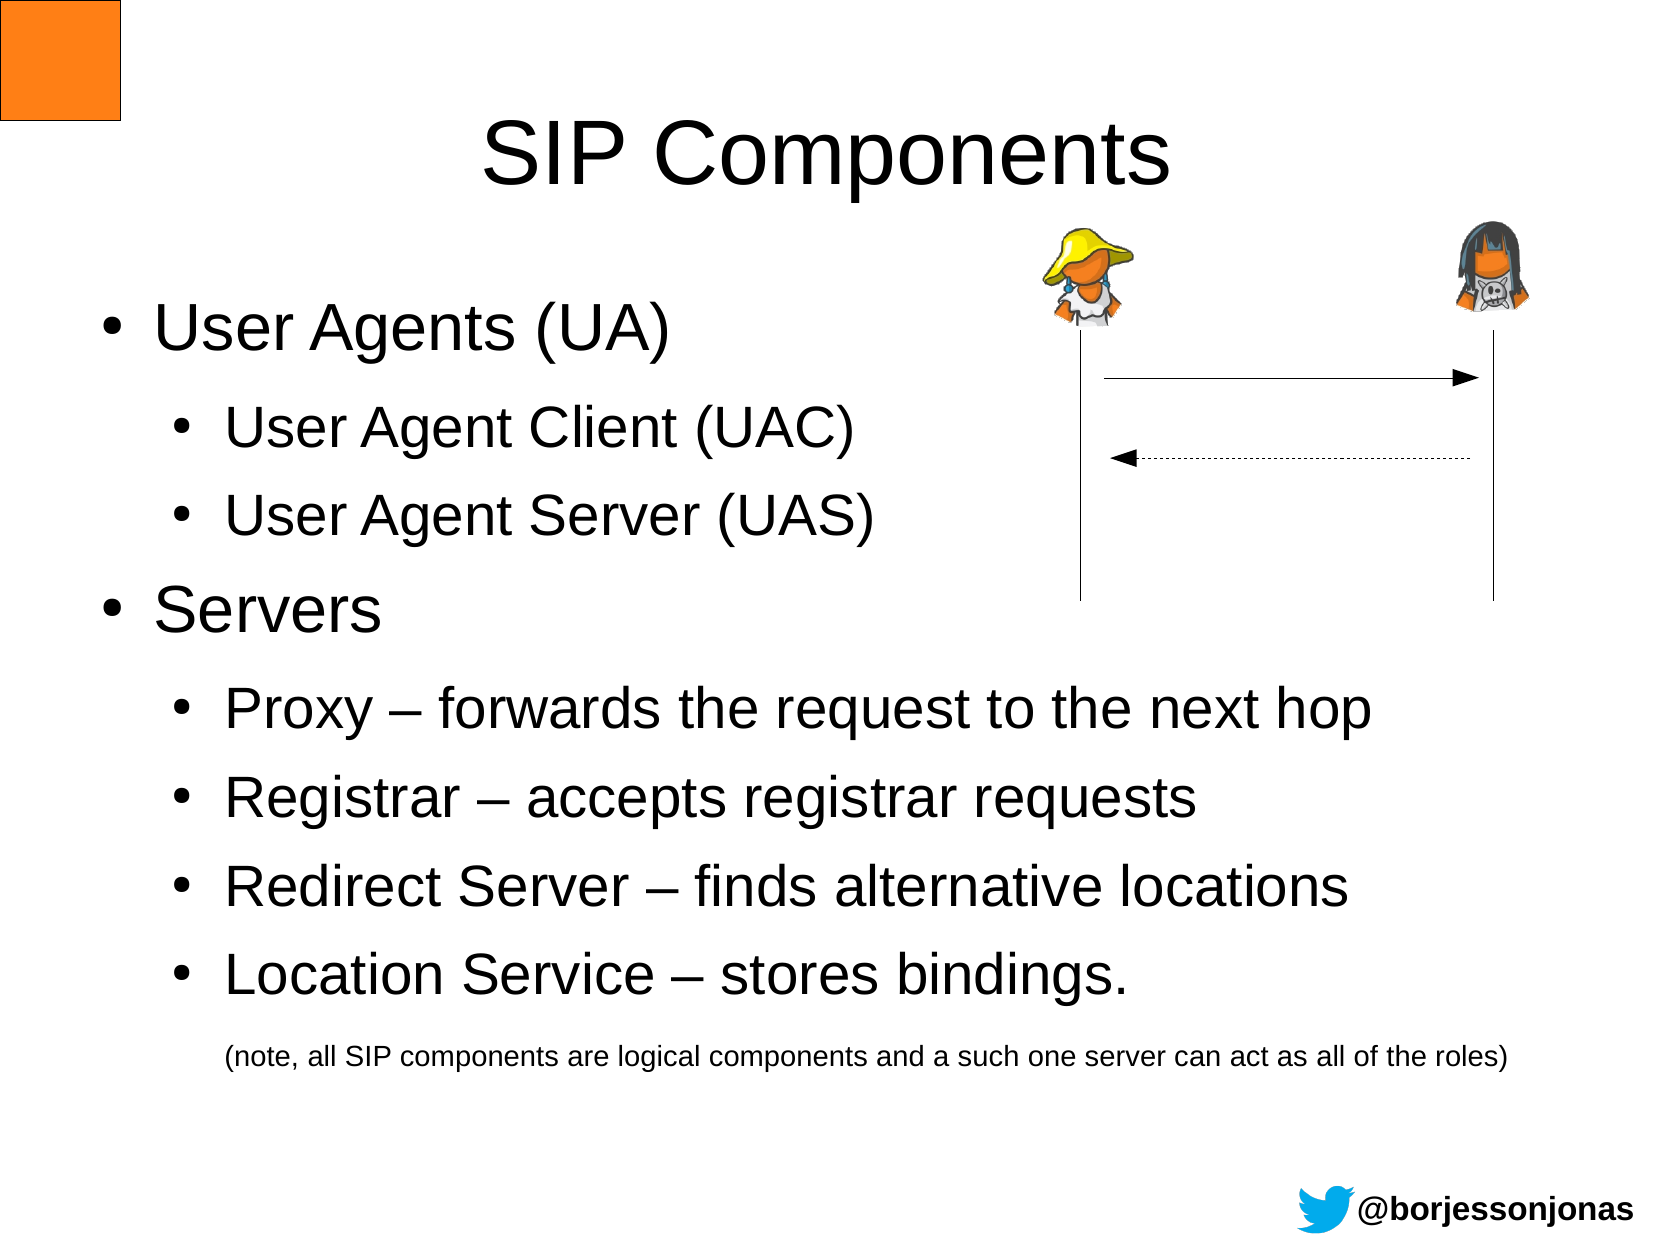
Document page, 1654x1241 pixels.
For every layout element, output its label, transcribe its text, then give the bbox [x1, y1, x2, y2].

picture [1440, 217, 1538, 316]
title SIP Components [82, 49, 1571, 257]
list User Agents (UA) User Agent Client (UAC) User Agent Server (UAS) Servers Proxy – forwards the request to the next hop Registrar – accepts registrar requests Redirect Server – finds alternative locations Location Service – stores bindings. (note, all SIP components are logical components and a such one server can act as all of the roles) [82, 290, 1571, 1109]
picture [1277, 1160, 1375, 1241]
picture [1035, 224, 1141, 331]
